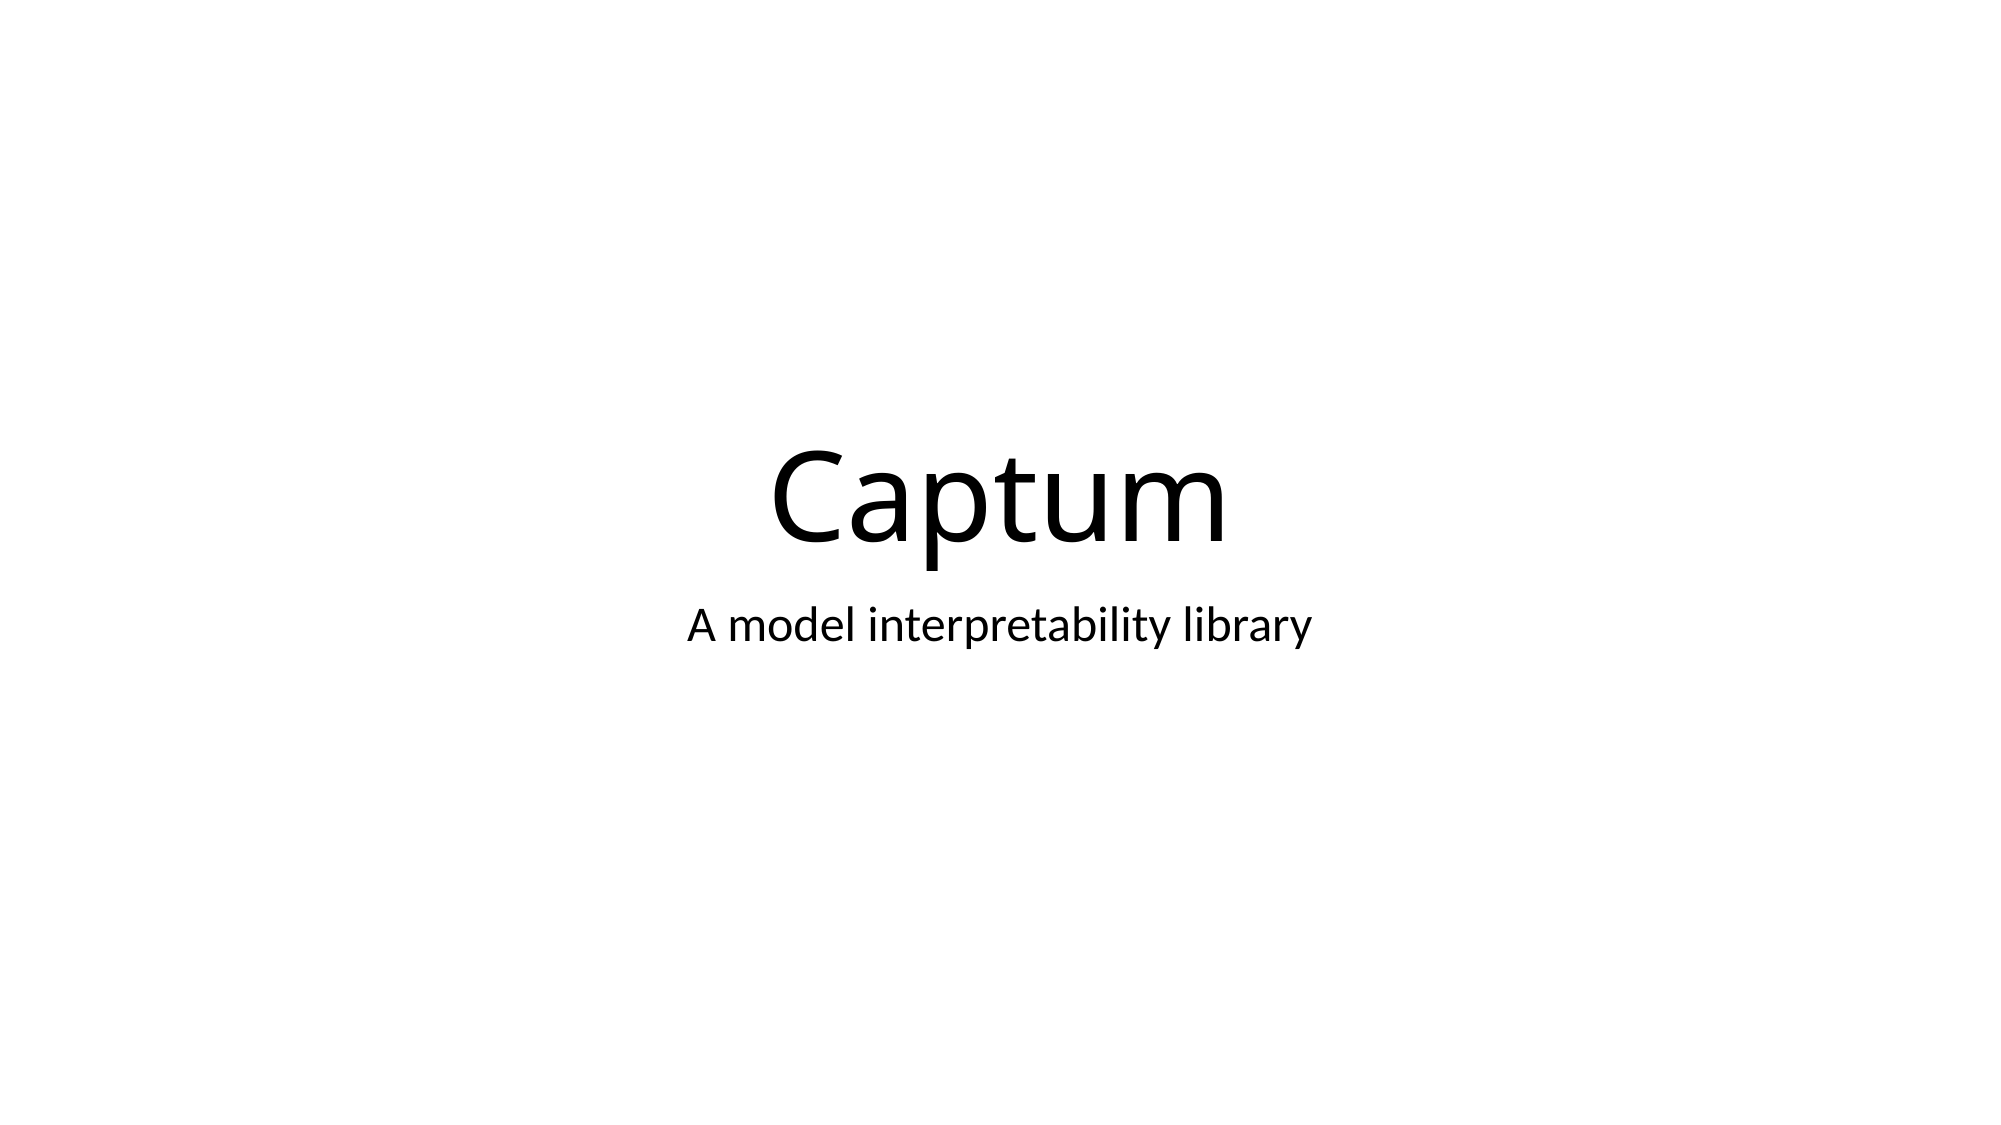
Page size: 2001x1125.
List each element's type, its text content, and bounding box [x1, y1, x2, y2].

title Captum [249, 184, 1750, 576]
subtitle A model interpretability library [249, 590, 1750, 863]
